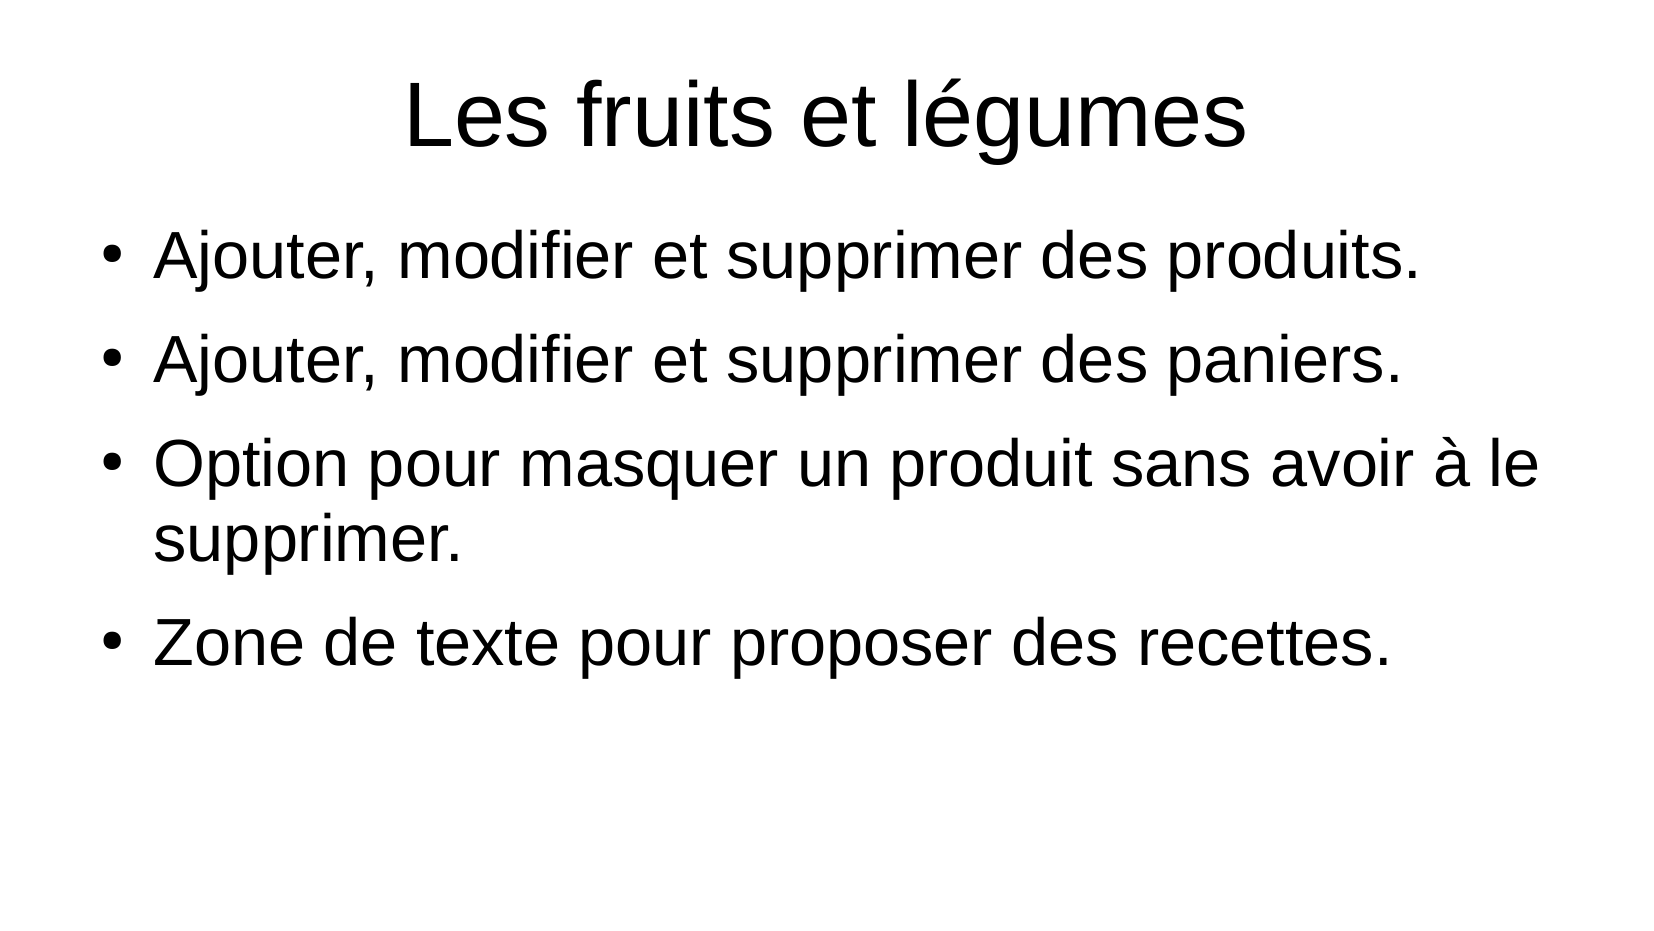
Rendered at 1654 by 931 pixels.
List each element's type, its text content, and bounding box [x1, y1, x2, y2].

list Ajouter, modifier et supprimer des produits. Ajouter, modifier et supprimer des paniers. Option pour masquer un produit sans avoir à le supprimer. Zone de texte pour proposer des recettes. [82, 217, 1571, 758]
title Les fruits et légumes [82, 37, 1571, 193]
